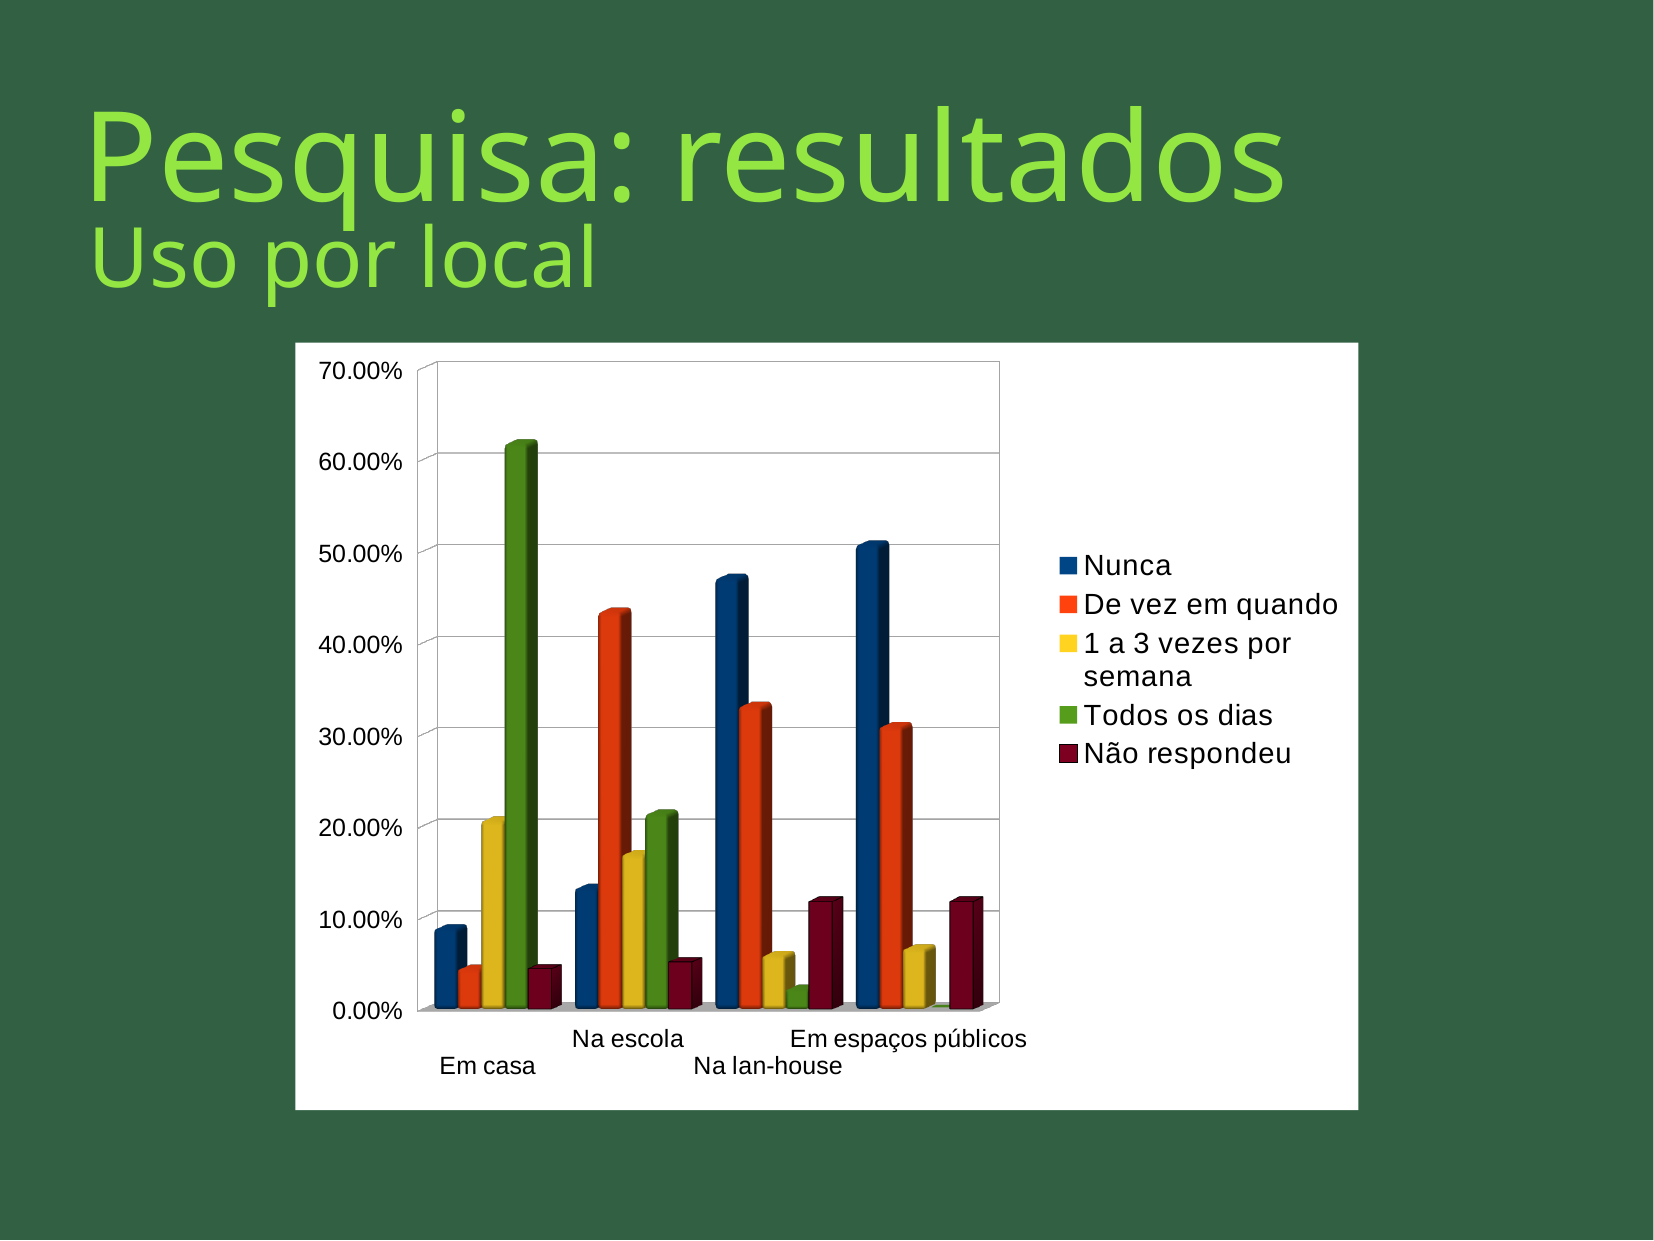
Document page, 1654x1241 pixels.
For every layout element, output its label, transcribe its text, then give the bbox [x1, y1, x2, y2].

chart [295, 342, 1359, 1111]
title Pesquisa: resultados [82, 49, 1571, 257]
title Uso por local [88, 177, 1577, 334]
